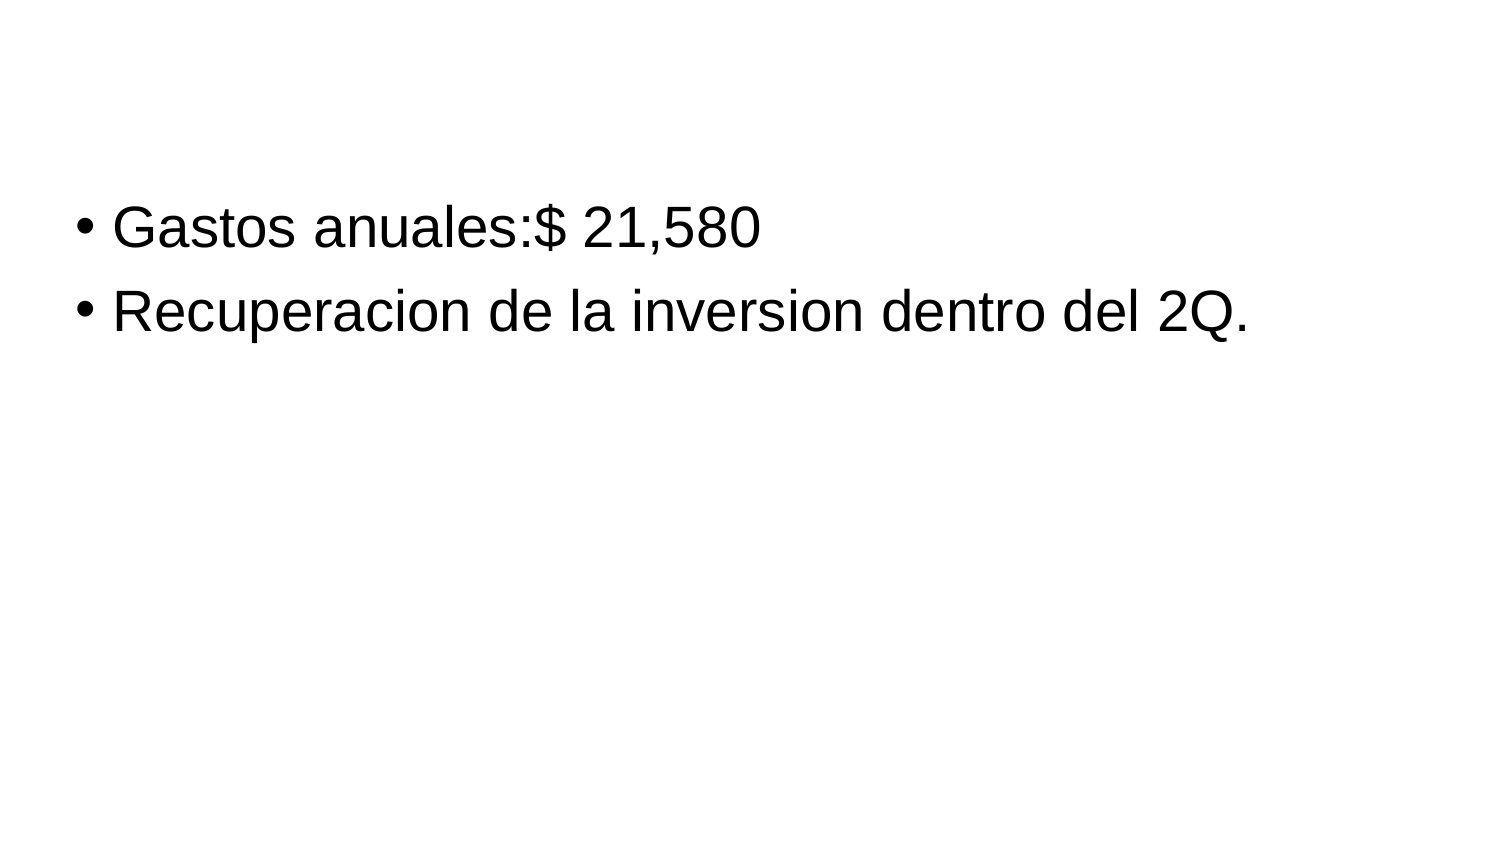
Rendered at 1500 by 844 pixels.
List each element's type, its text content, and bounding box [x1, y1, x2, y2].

list Gastos anuales:$ 21,580 Recuperacion de la inversion dentro del 2Q. [75, 196, 1425, 808]
